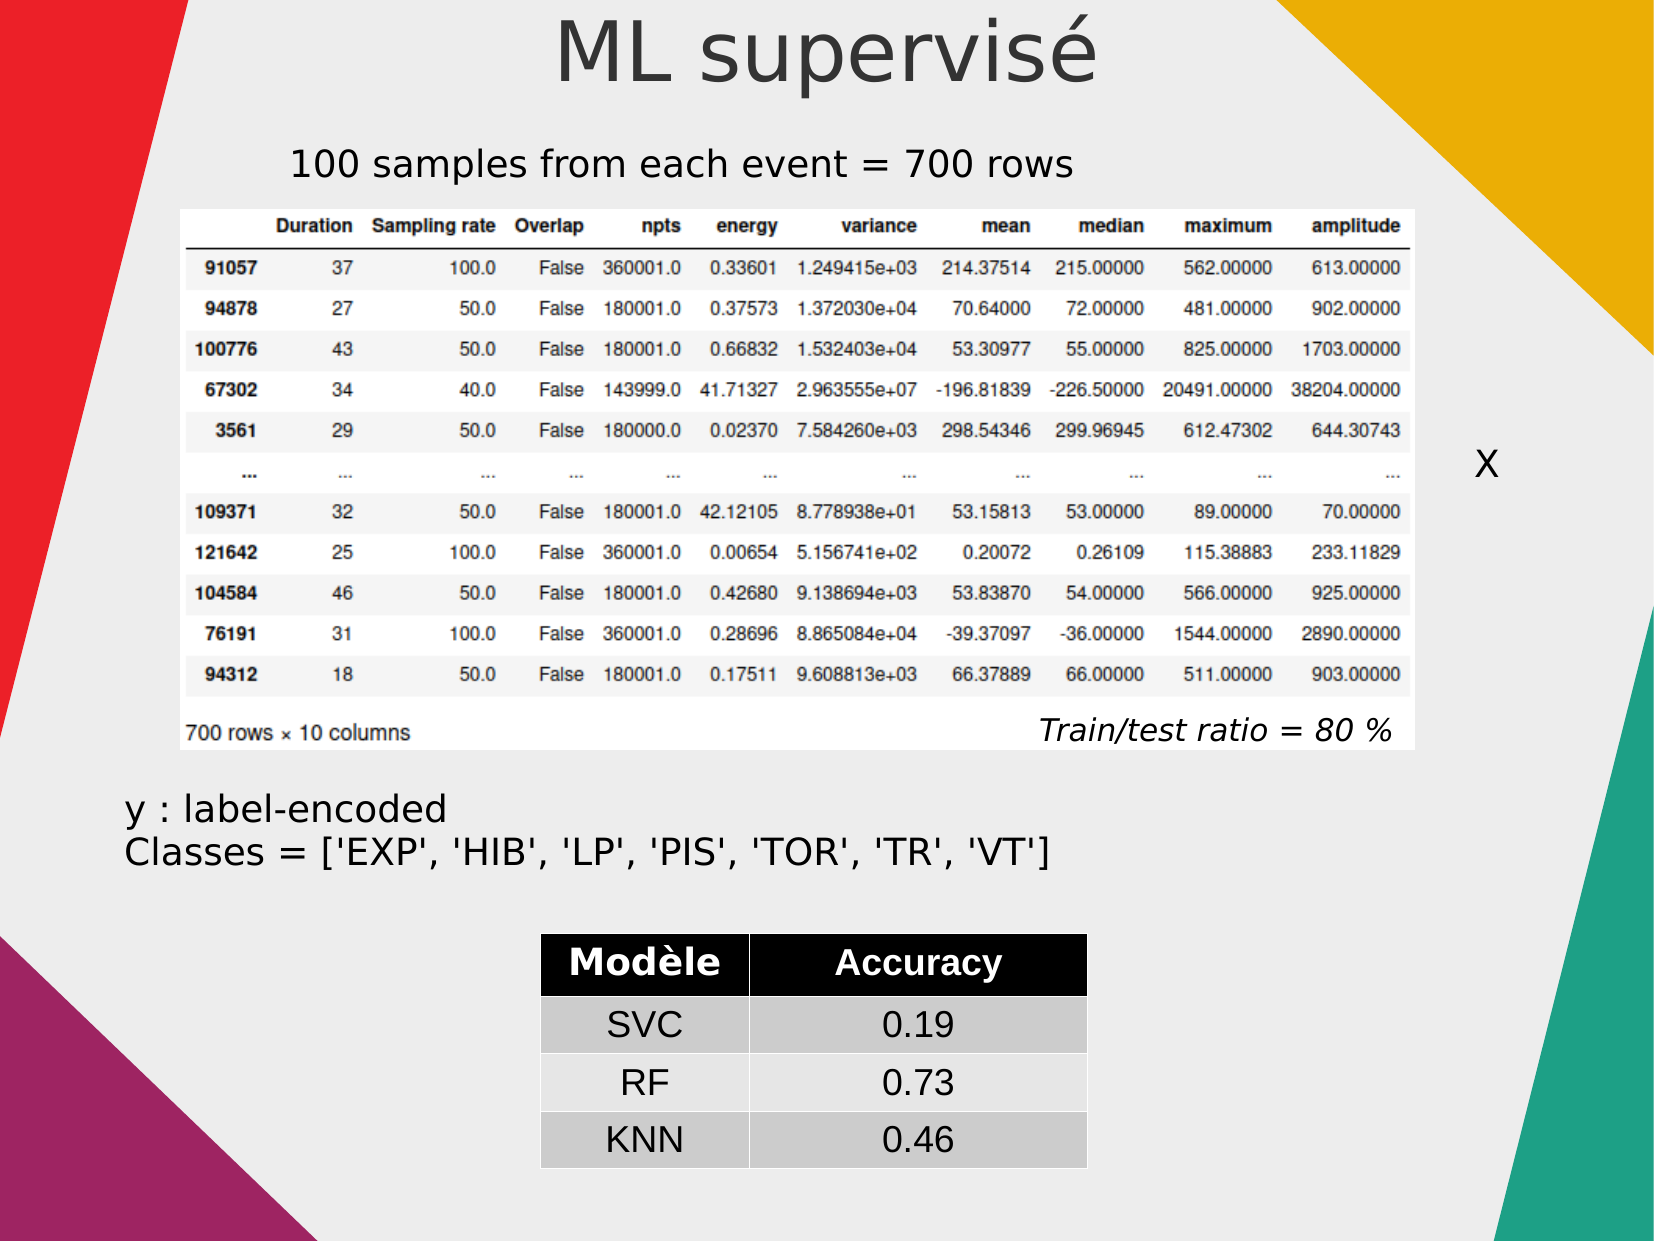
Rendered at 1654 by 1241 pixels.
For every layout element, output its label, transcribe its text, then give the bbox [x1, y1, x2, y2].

text_box Train/test ratio = 80 % [1024, 705, 1415, 766]
table_cell 0.73 [750, 1054, 1087, 1111]
title ML supervisé [114, 0, 1539, 106]
table_header Modèle [541, 934, 749, 996]
picture [180, 209, 1415, 751]
text_box X [1459, 435, 1520, 496]
table_header Accuracy [750, 934, 1087, 996]
text_box 100 samples from each event = 700 rows [274, 135, 1100, 196]
table_cell RF [541, 1054, 749, 1111]
table_cell 0.46 [750, 1112, 1087, 1168]
table_cell SVC [541, 997, 749, 1053]
text_box y : label-encoded Classes = ['EXP', 'HIB', 'LP', 'PIS', 'TOR', 'TR', 'VT'] [109, 780, 1175, 886]
table_cell 0.19 [750, 997, 1087, 1053]
table_cell KNN [541, 1112, 749, 1168]
